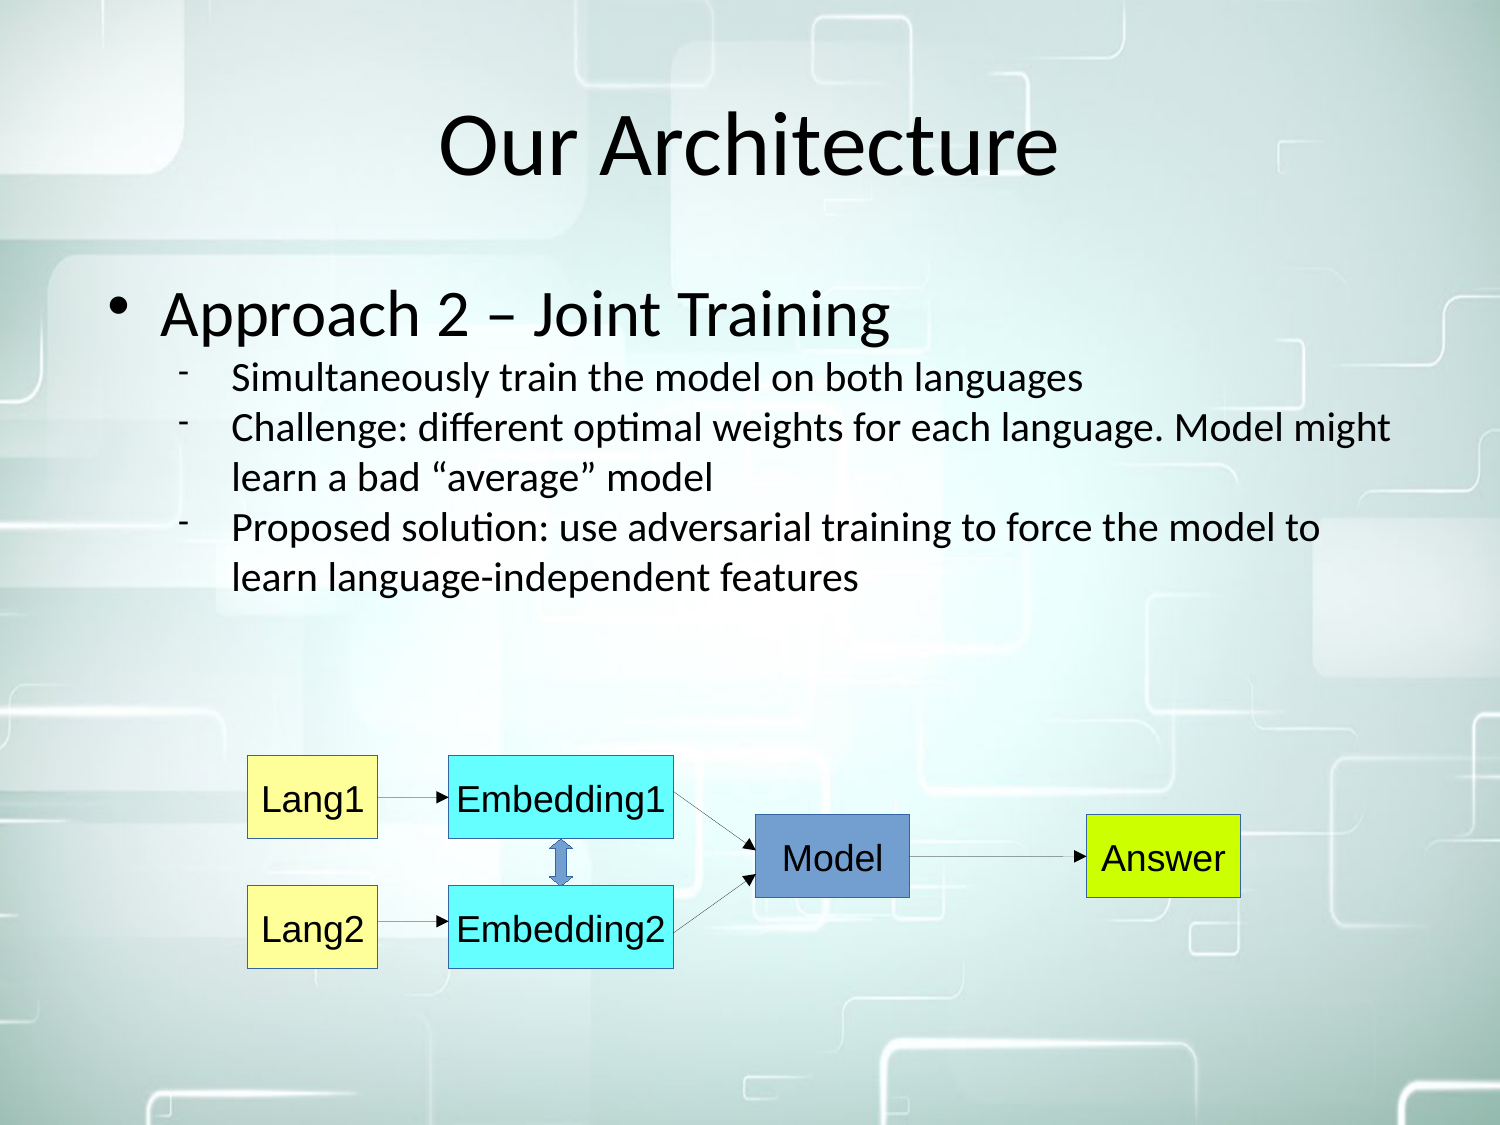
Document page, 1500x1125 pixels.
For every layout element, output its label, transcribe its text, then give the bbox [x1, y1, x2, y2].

text_box Answer [1086, 814, 1241, 898]
text_box [549, 838, 573, 886]
text_box Our Architecture [75, 45, 1425, 233]
text_box Embedding2 [448, 885, 674, 969]
text_box Embedding1 [448, 755, 674, 839]
text_box Lang2 [247, 885, 378, 969]
text_box Model [755, 814, 910, 898]
text_box Lang1 [247, 755, 378, 839]
text_box Approach 2 – Joint Training Simultaneously train the model on both languages Challenge: different optimal weights for each language. Model might learn a bad “average” model Proposed solution: use adversarial training to force the model to learn language-independent features [75, 262, 1425, 1005]
picture [0, 0, 1500, 1125]
